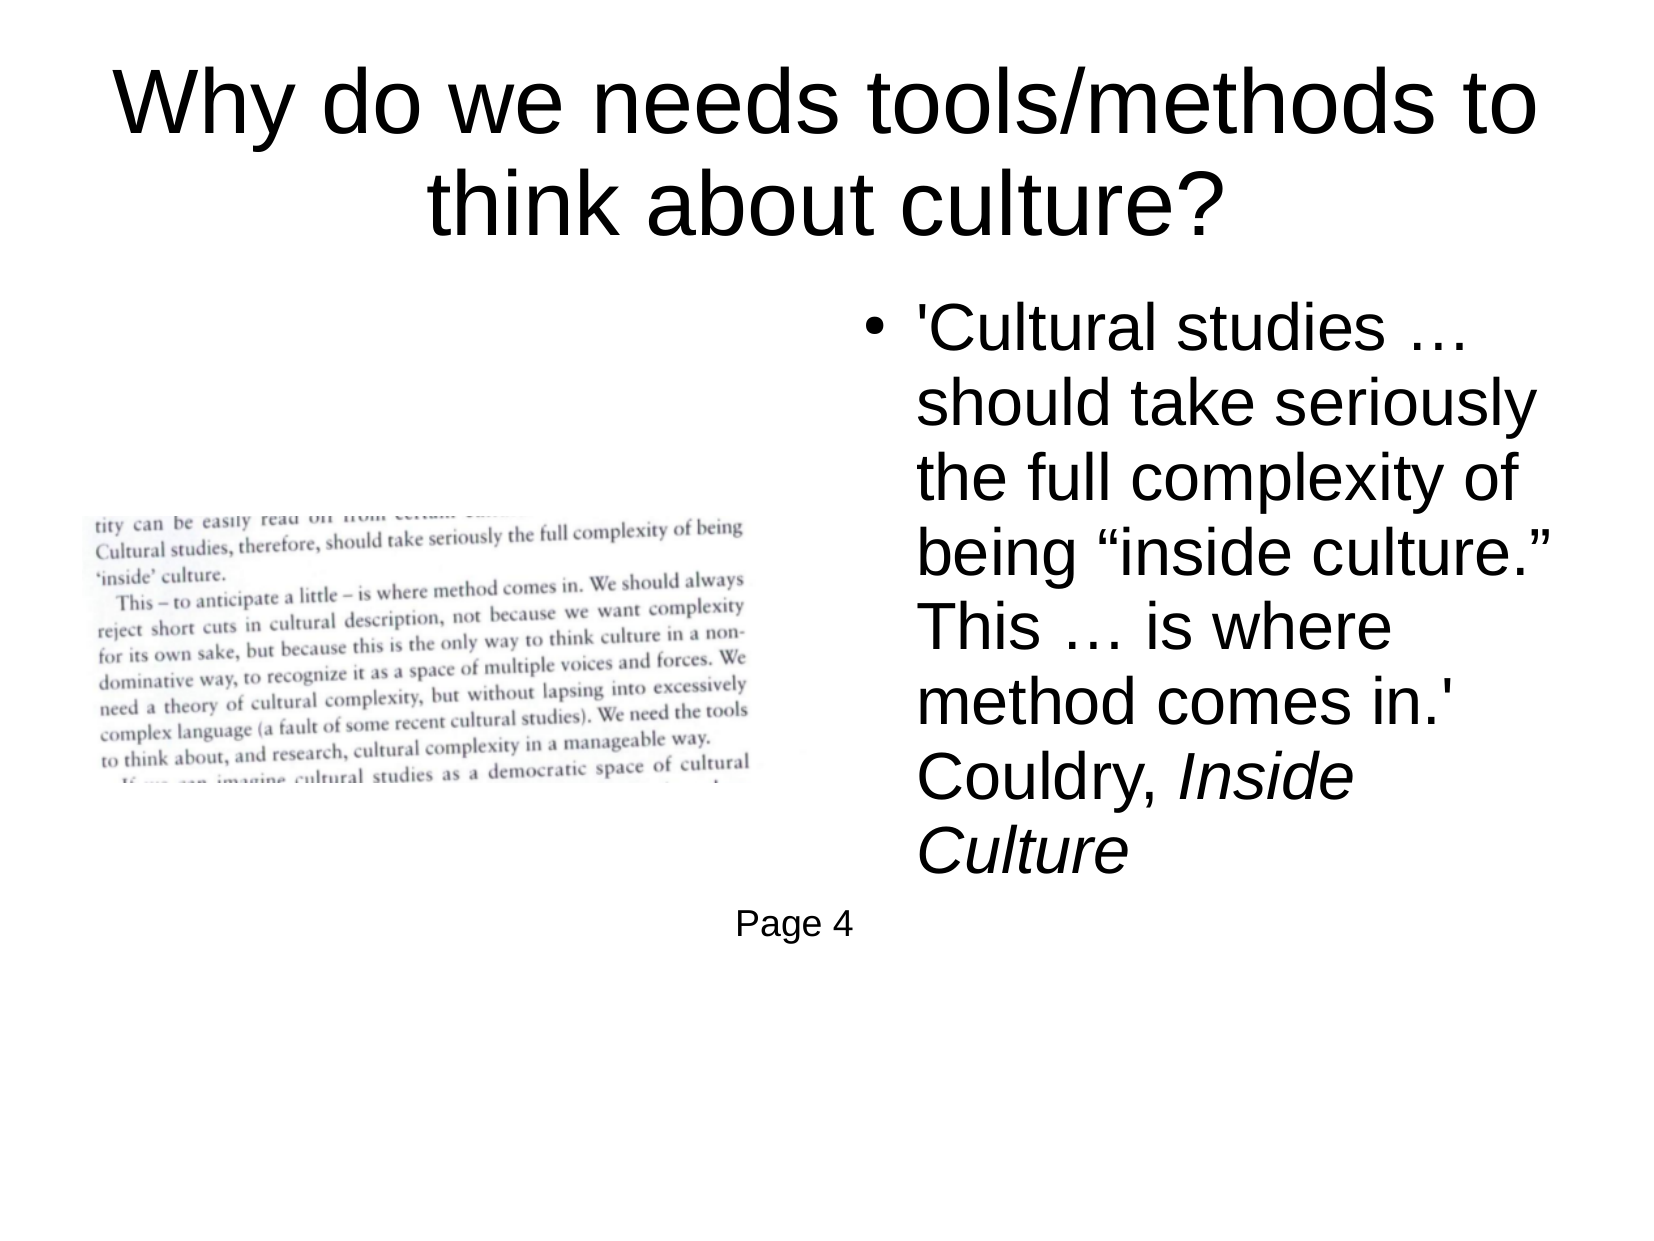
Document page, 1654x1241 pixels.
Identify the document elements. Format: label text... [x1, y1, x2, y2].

picture [82, 516, 809, 783]
text_box Page 4 [720, 895, 845, 969]
list 'Cultural studies … should take seriously the full complexity of being “inside culture.” This … is where method comes in.' Couldry, Inside Culture [845, 290, 1572, 1010]
title Why do we needs tools/methods to think about culture? [82, 49, 1571, 257]
